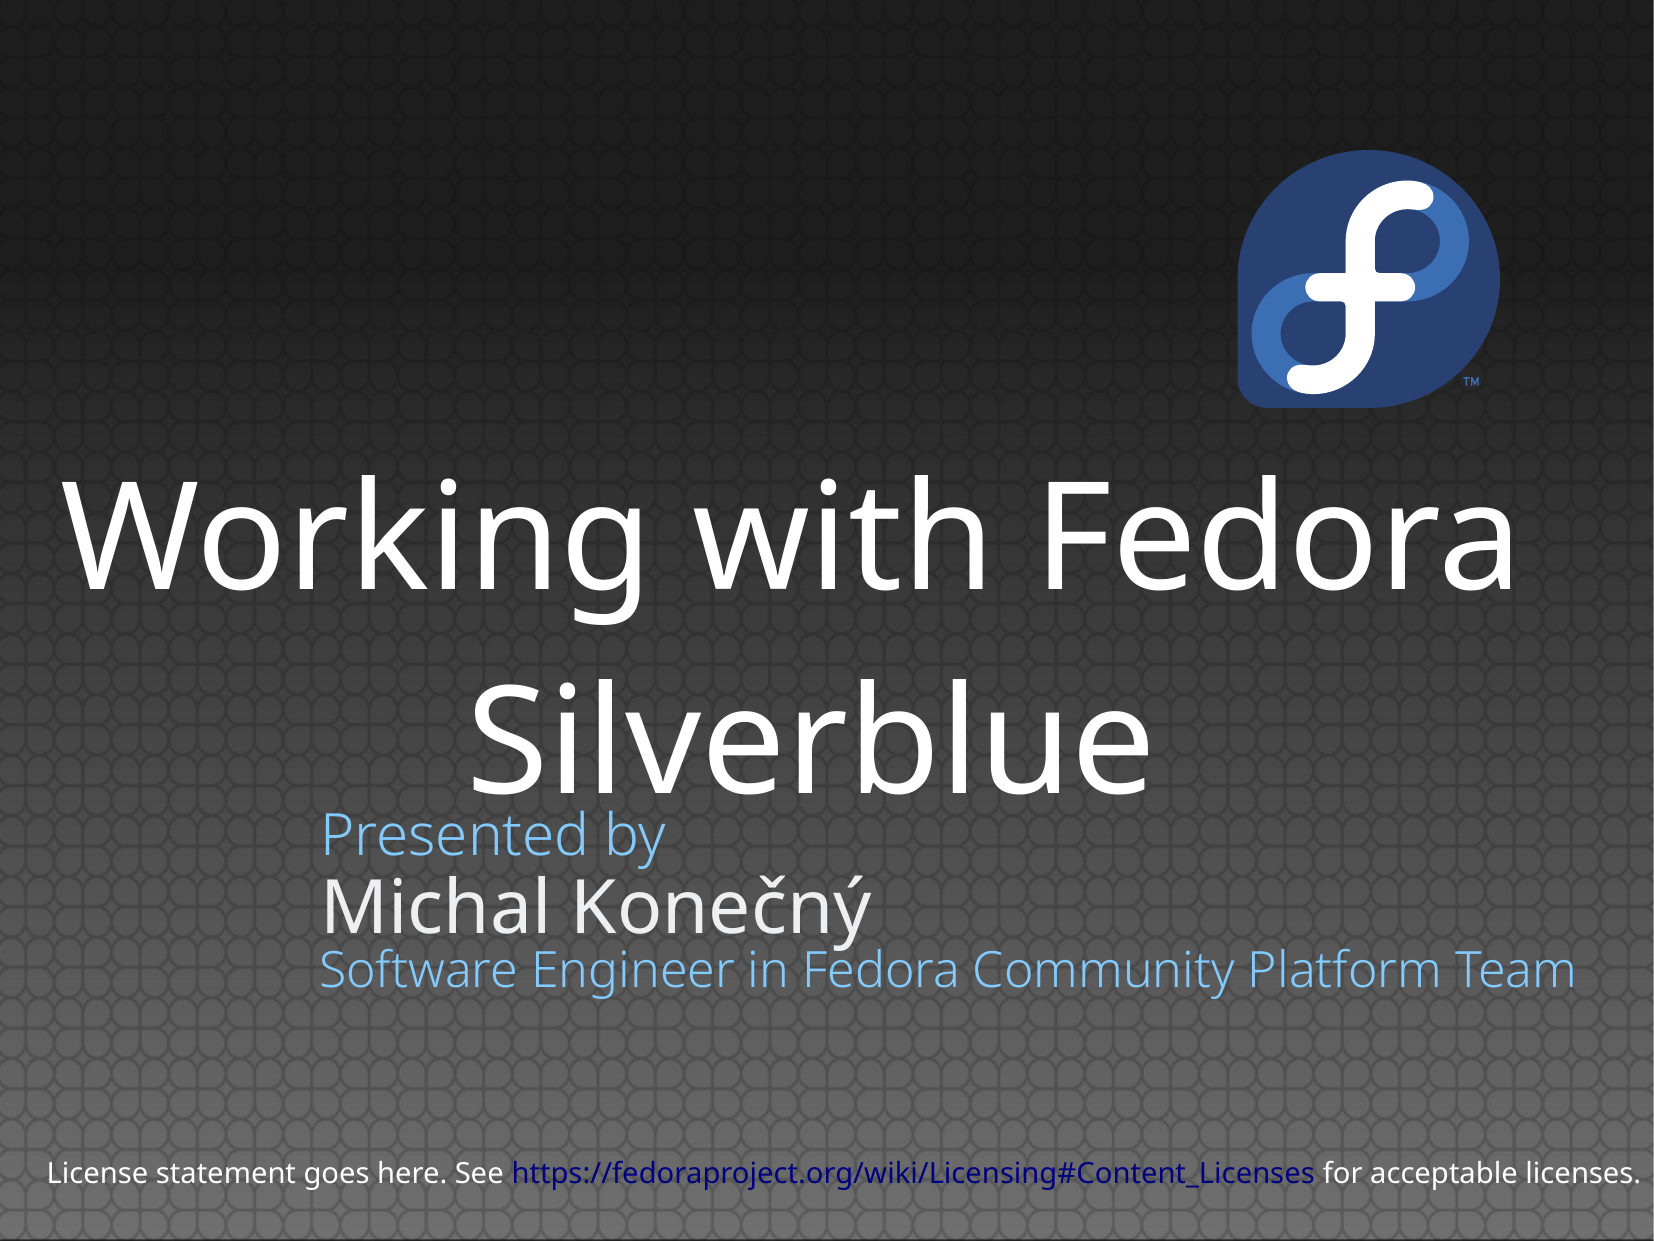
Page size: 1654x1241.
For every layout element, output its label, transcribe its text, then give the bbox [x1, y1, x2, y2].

text_box Michal Konečný [305, 846, 1057, 927]
text_box License statement goes here. See https://fedoraproject.org/wiki/Licensing#Content_Licenses for acceptable licenses. [64, 1144, 1624, 1229]
picture [0, 0, 1654, 1241]
text_box Presented by [305, 785, 681, 866]
text_box Software Engineer in Fedora Community Platform Team [305, 927, 1592, 998]
text_box Working with Fedora Silverblue [76, 421, 1547, 772]
